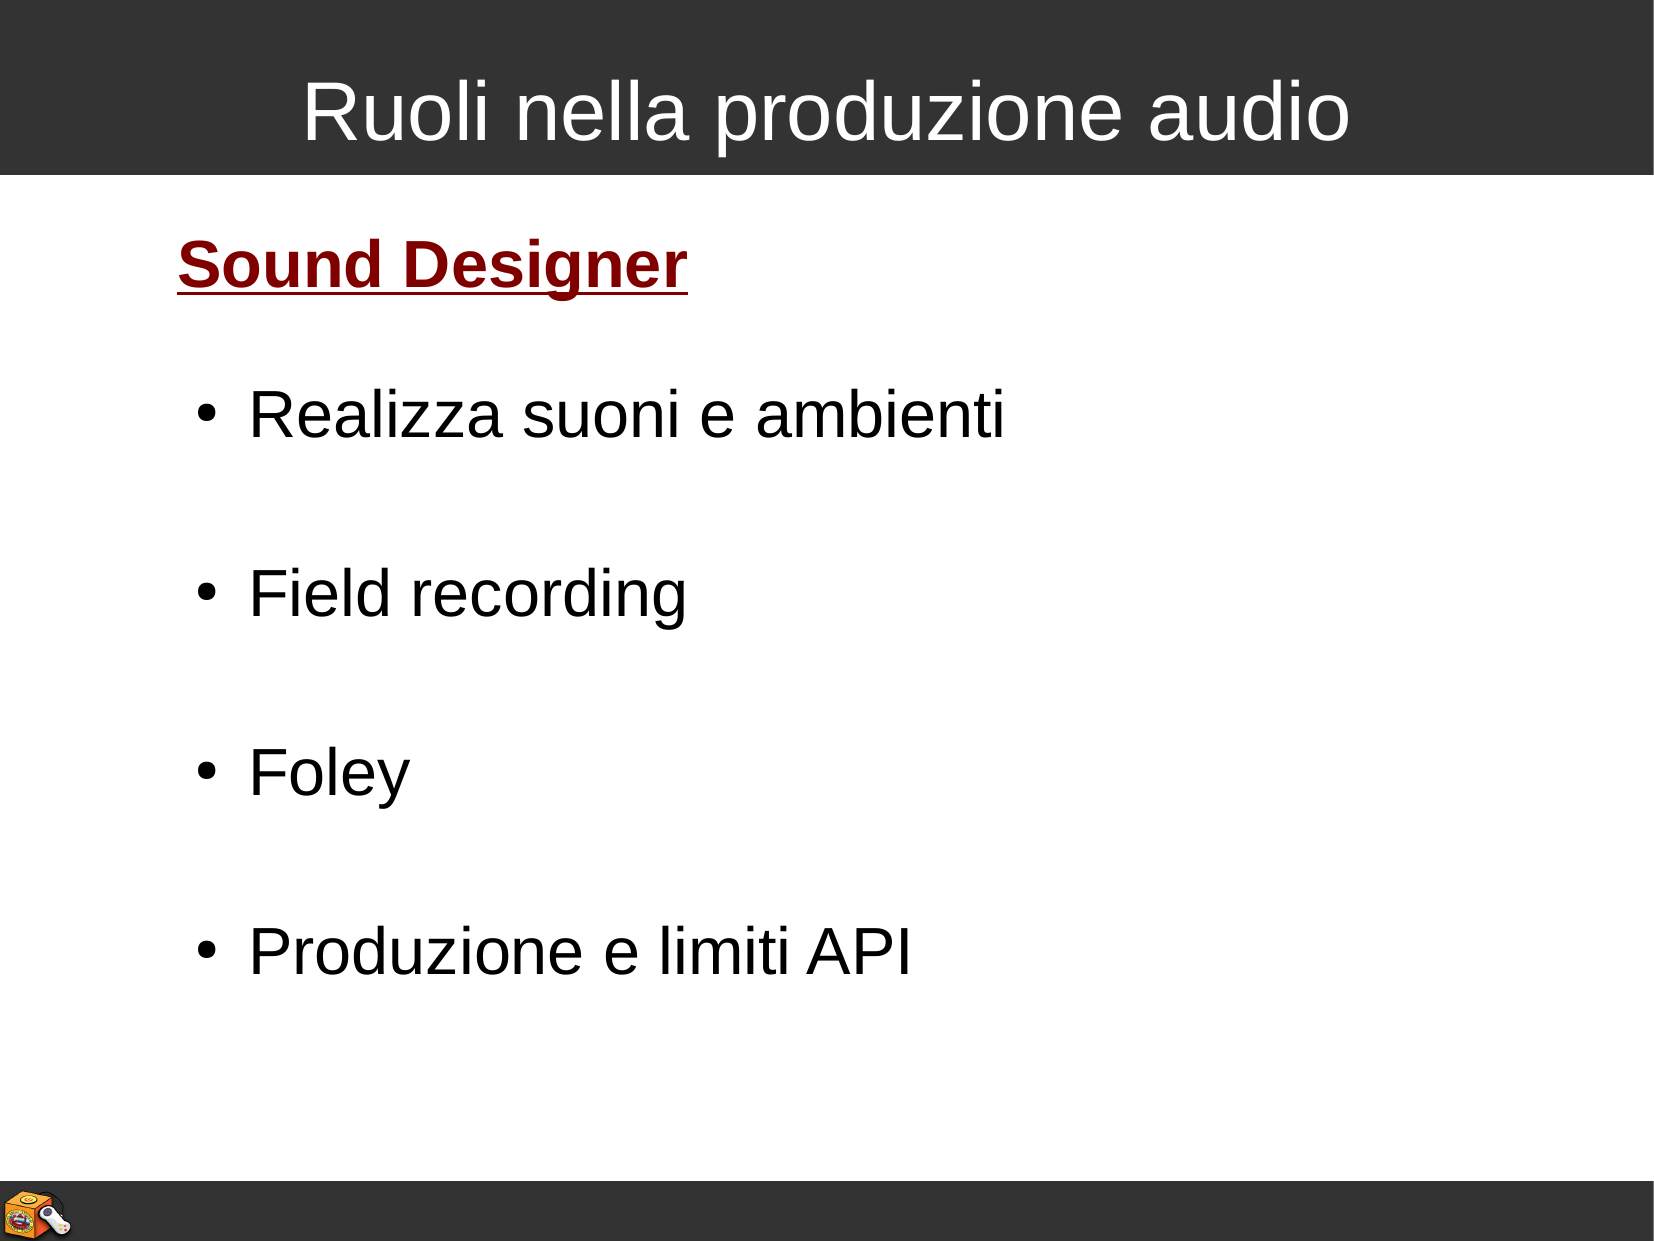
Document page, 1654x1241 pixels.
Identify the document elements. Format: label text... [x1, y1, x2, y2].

picture [0, 0, 1654, 175]
subtitle Sound Designer Realizza suoni e ambienti Field recording Foley Produzione e limiti API [177, 227, 1066, 989]
picture [0, 1181, 1654, 1241]
title Ruoli nella produzione audio [82, 15, 1571, 208]
